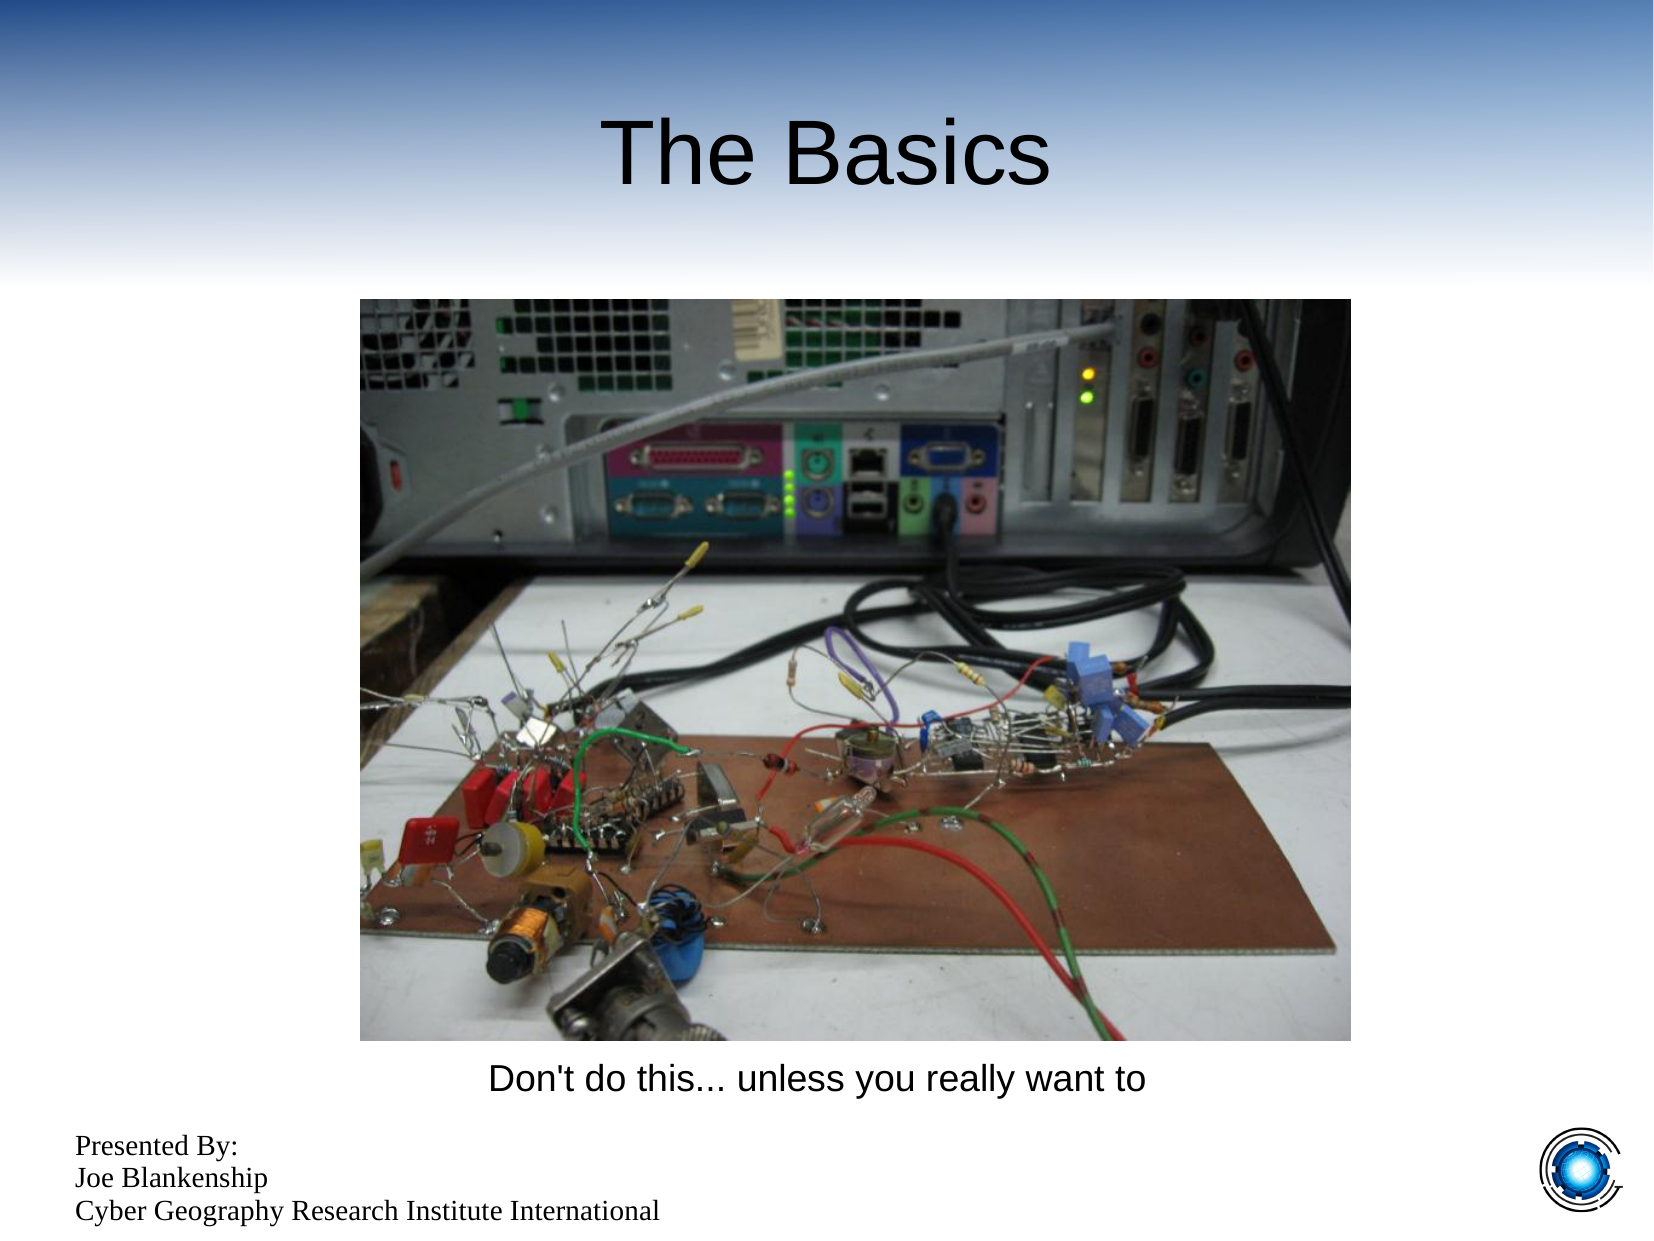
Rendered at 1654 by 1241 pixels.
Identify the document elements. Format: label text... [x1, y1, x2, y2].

title The Basics [82, 49, 1571, 257]
text_box Don't do this... unless you really want to [390, 1050, 1246, 1107]
picture [360, 299, 1351, 1041]
picture [1533, 1124, 1633, 1215]
